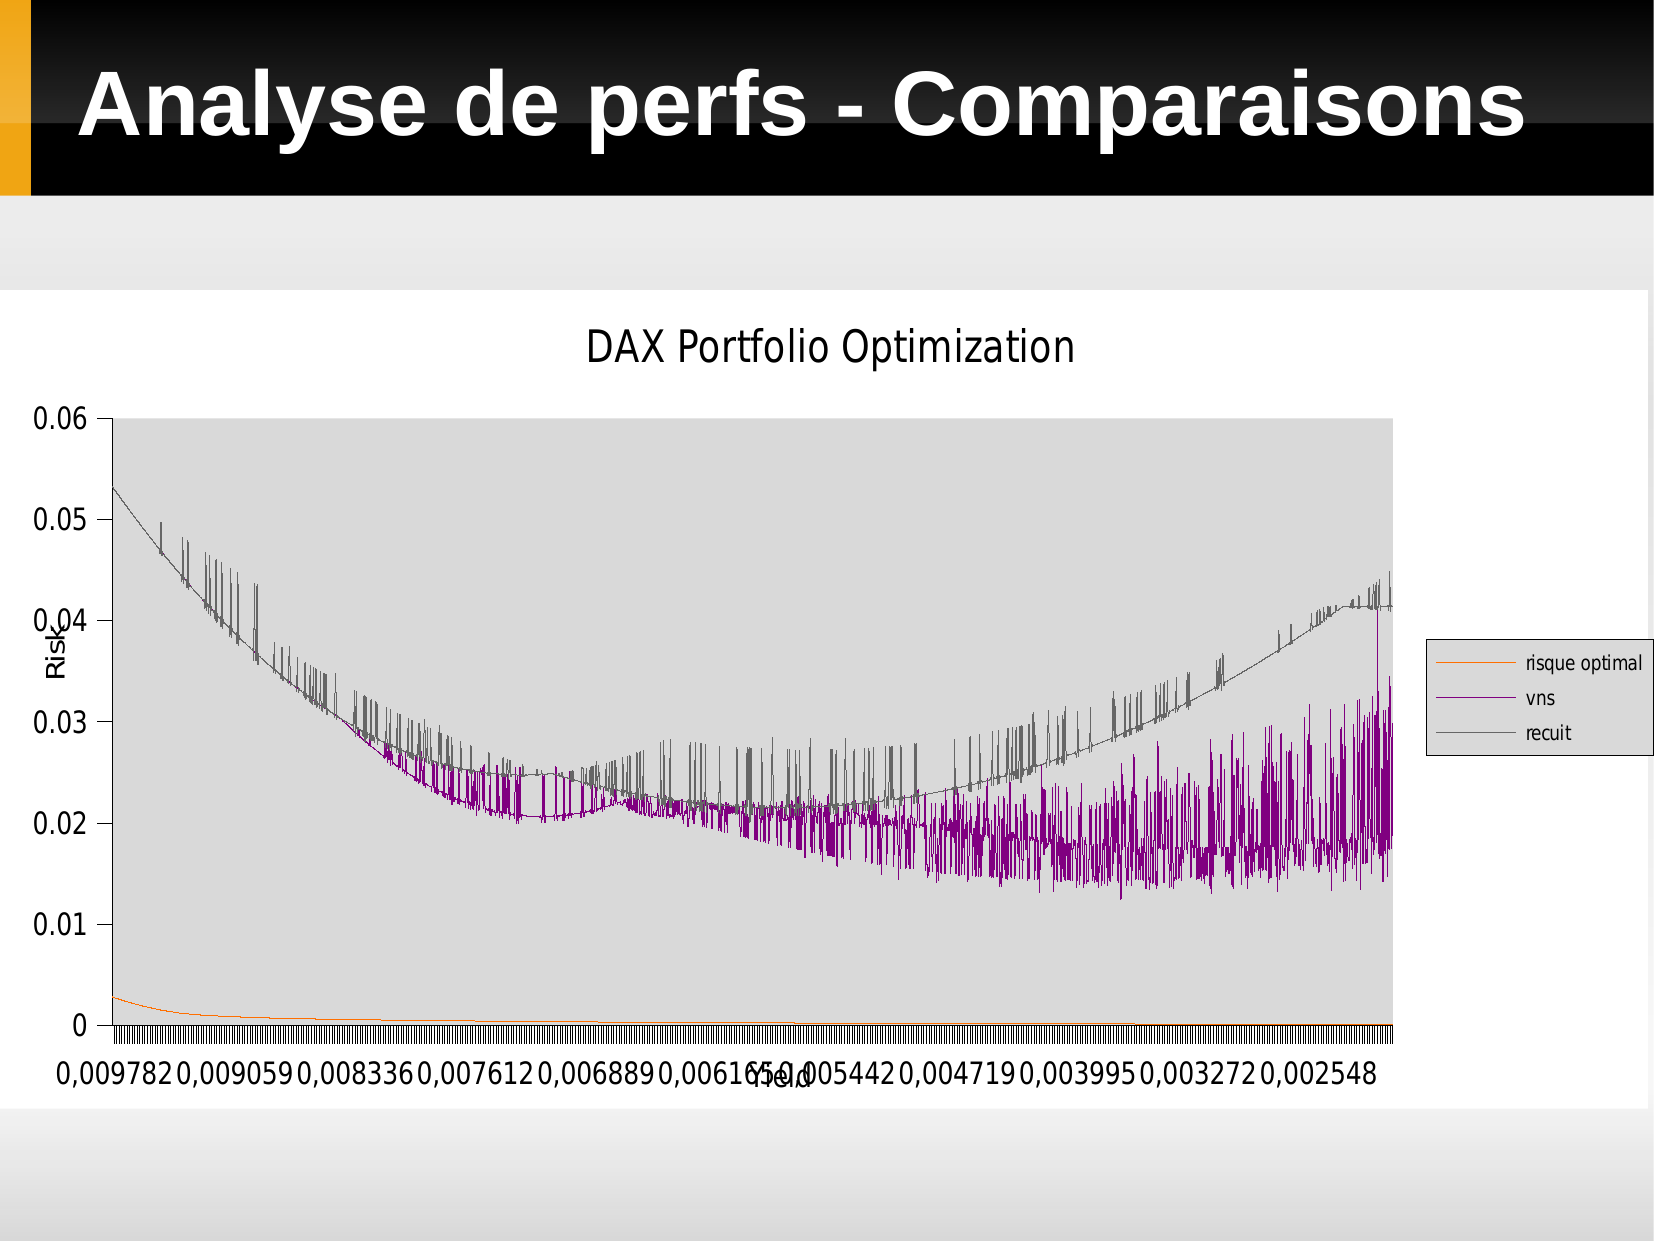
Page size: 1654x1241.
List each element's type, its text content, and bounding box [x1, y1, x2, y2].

chart [0, 290, 1654, 1109]
title Analyse de perfs - Comparaisons [76, 0, 1565, 208]
picture [0, 0, 1654, 290]
picture [0, 1109, 1654, 1241]
